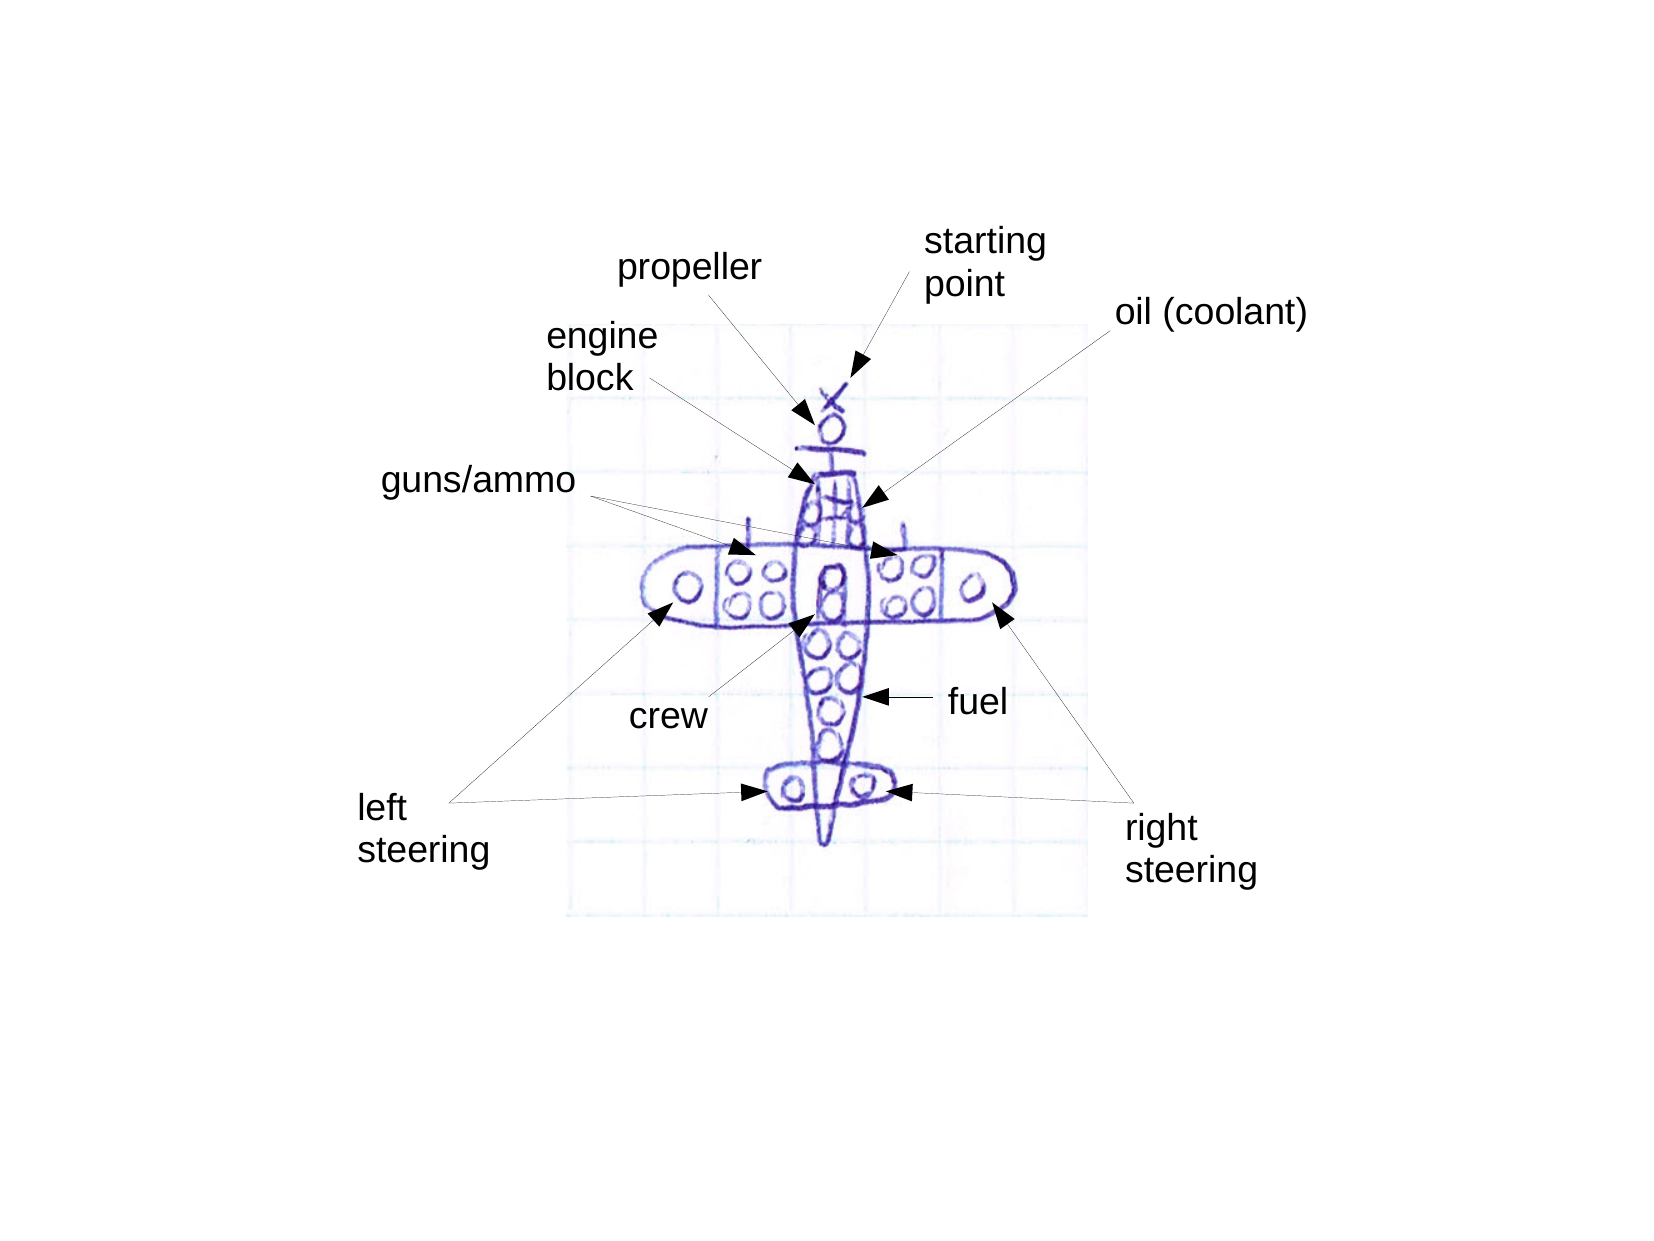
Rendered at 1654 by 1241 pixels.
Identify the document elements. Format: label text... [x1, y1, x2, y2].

picture [566, 324, 1088, 917]
text_box starting point [909, 212, 1062, 312]
text_box crew [614, 687, 723, 745]
text_box left steering [342, 779, 508, 879]
text_box right steering [1110, 798, 1276, 898]
text_box propeller [602, 238, 886, 296]
text_box guns/ammo [366, 451, 592, 508]
text_box engine block [531, 307, 674, 406]
text_box fuel [933, 673, 1023, 731]
text_box oil (coolant) [1099, 283, 1323, 341]
